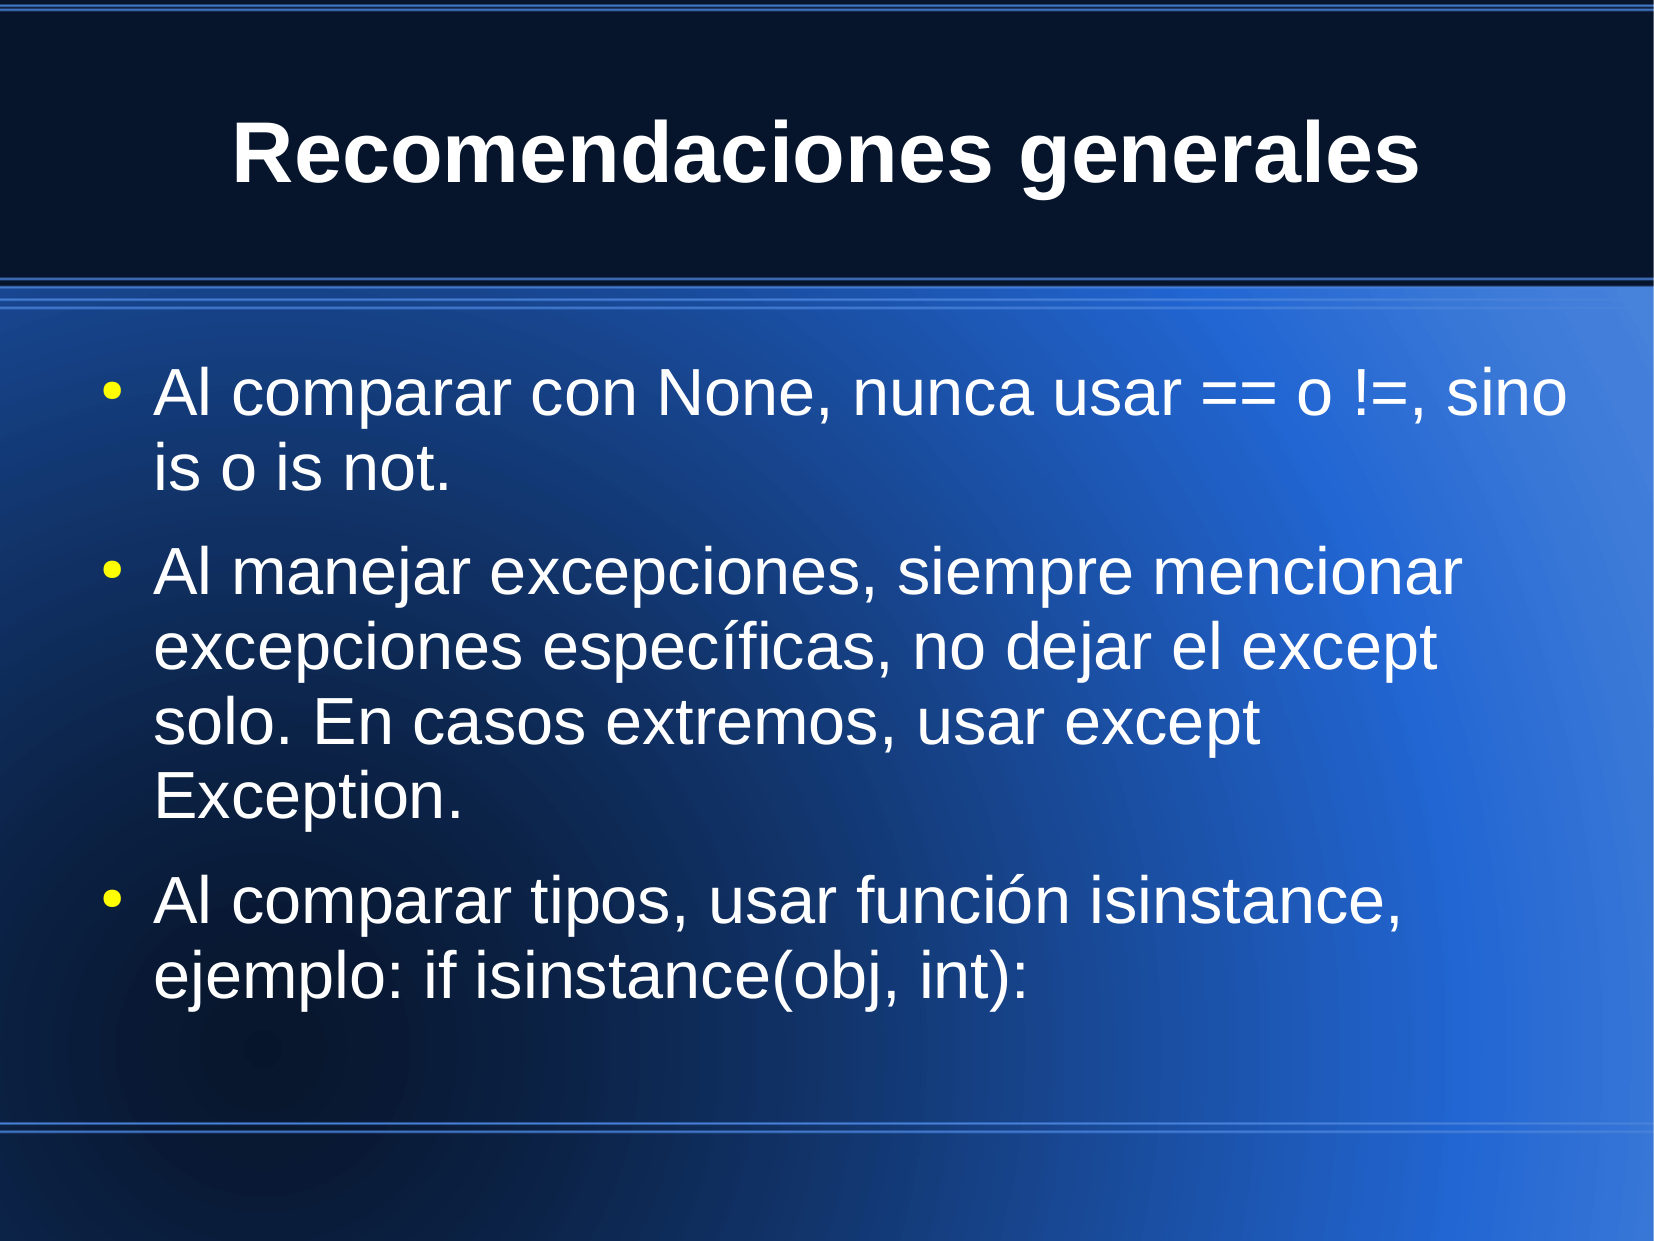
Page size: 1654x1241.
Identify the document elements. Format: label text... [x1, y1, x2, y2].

list Al comparar con None, nunca usar == o !=, sino is o is not. Al manejar excepciones, siempre mencionar excepciones específicas, no dejar el except solo. En casos extremos, usar except Exception. Al comparar tipos, usar función isinstance, ejemplo: if isinstance(obj, int): [82, 355, 1571, 1075]
picture [0, 0, 1654, 1241]
title Recomendaciones generales [82, 49, 1571, 257]
